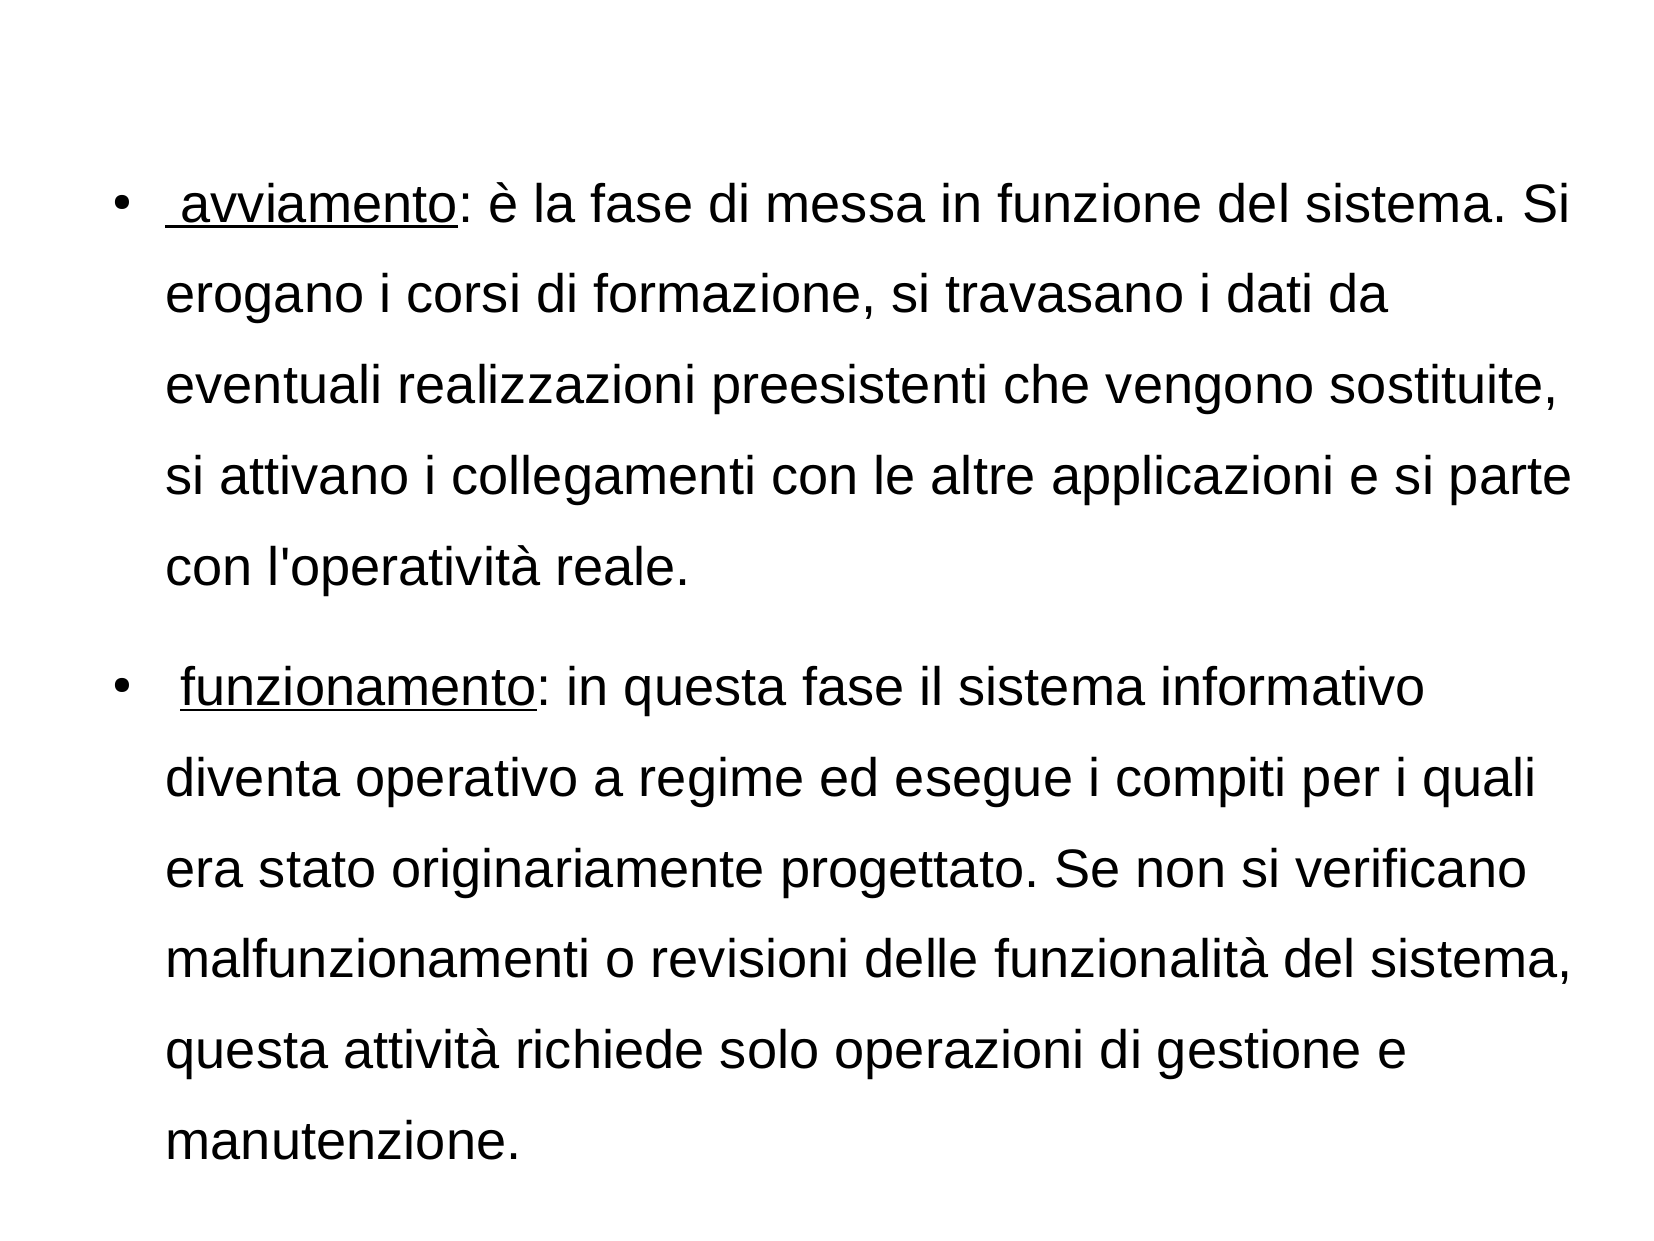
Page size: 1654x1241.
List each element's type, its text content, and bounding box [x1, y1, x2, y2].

list avviamento: è la fase di messa in funzione del sistema. Si erogano i corsi di formazione, si travasano i dati da eventuali realizzazioni preesistenti che vengono sostituite, si attivano i collegamenti con le altre applicazioni e si parte con l'operatività reale. funzionamento: in questa fase il sistema informativo diventa operativo a regime ed esegue i compiti per i quali era stato originariamente progettato. Se non si verificano malfunzionamenti o revisioni delle funzionalità del sistema, questa attività richiede solo operazioni di gestione e manutenzione. [94, 142, 1583, 1170]
